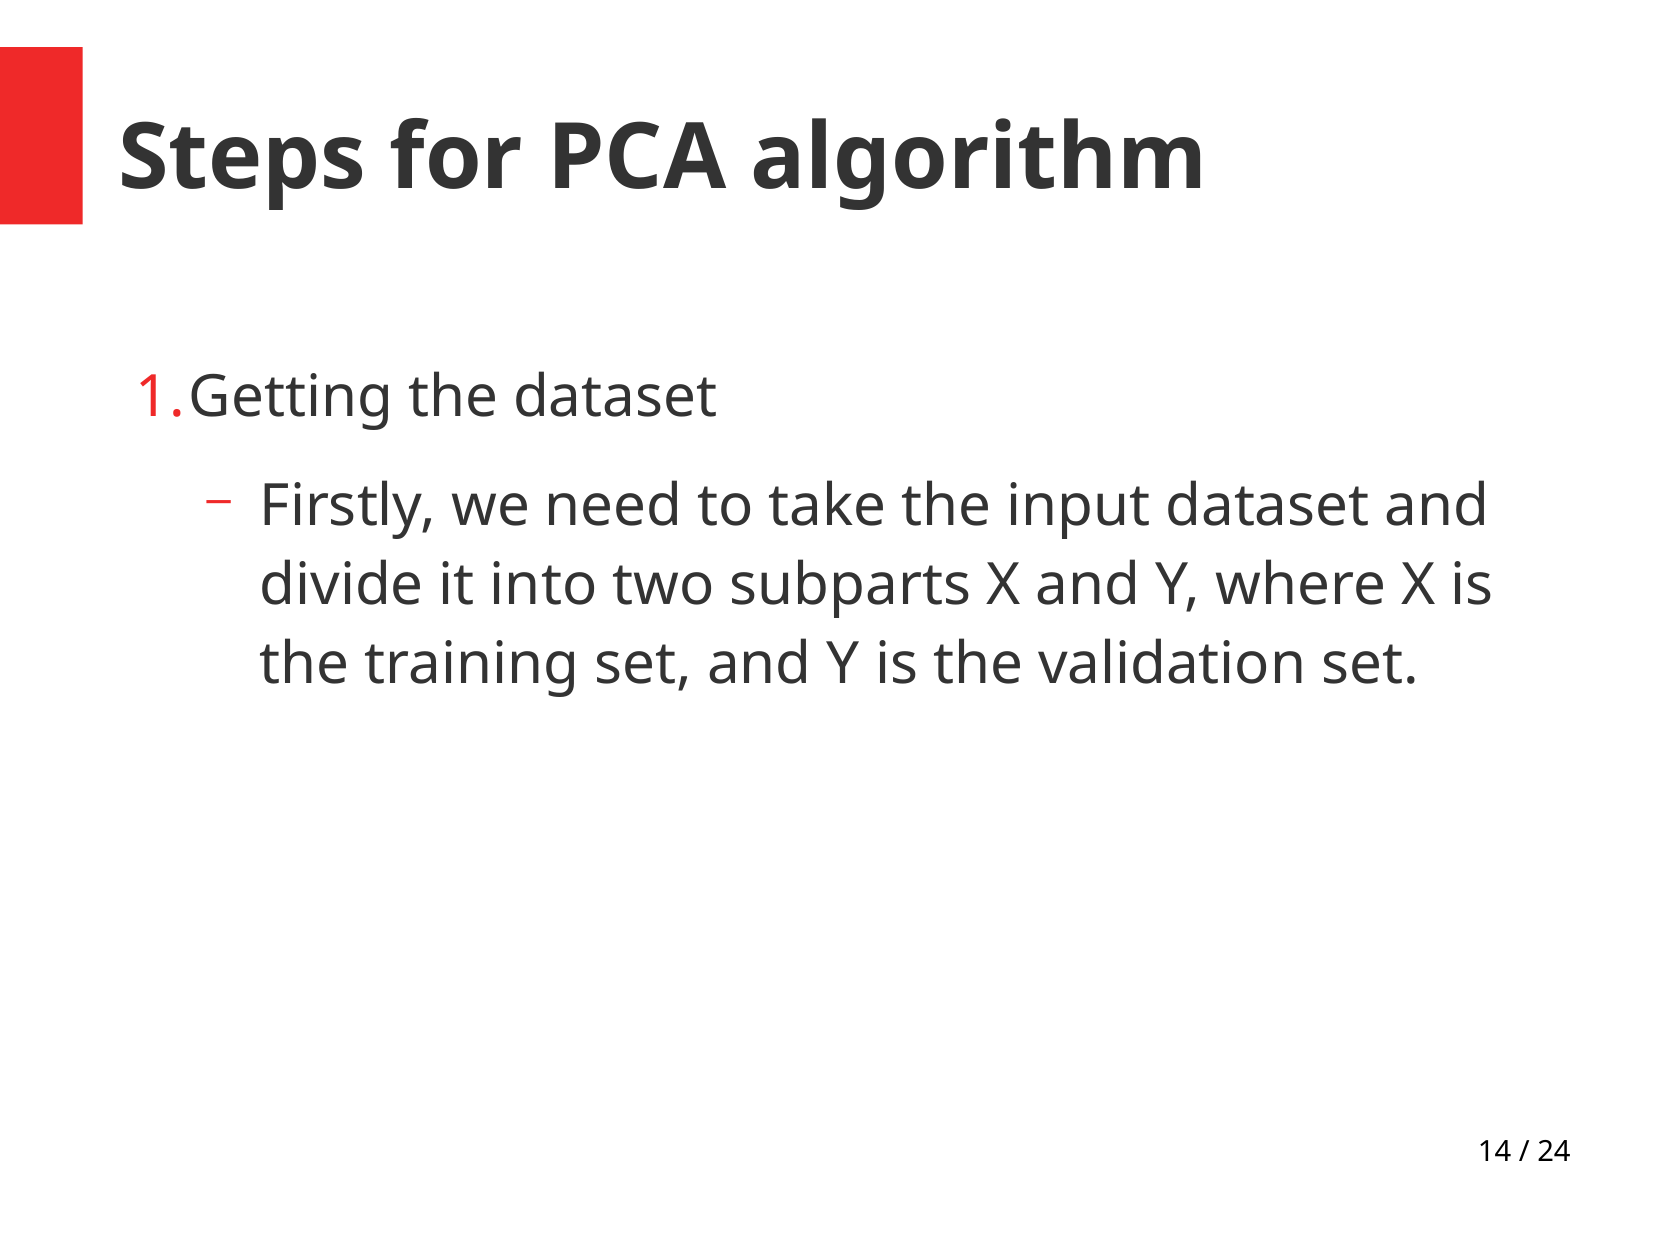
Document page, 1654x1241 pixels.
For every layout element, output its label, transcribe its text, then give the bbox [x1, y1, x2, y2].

list Getting the dataset Firstly, we need to take the input dataset and divide it into two subparts X and Y, where X is the training set, and Y is the validation set. [118, 354, 1536, 1074]
title Steps for PCA algorithm [118, 49, 1571, 257]
